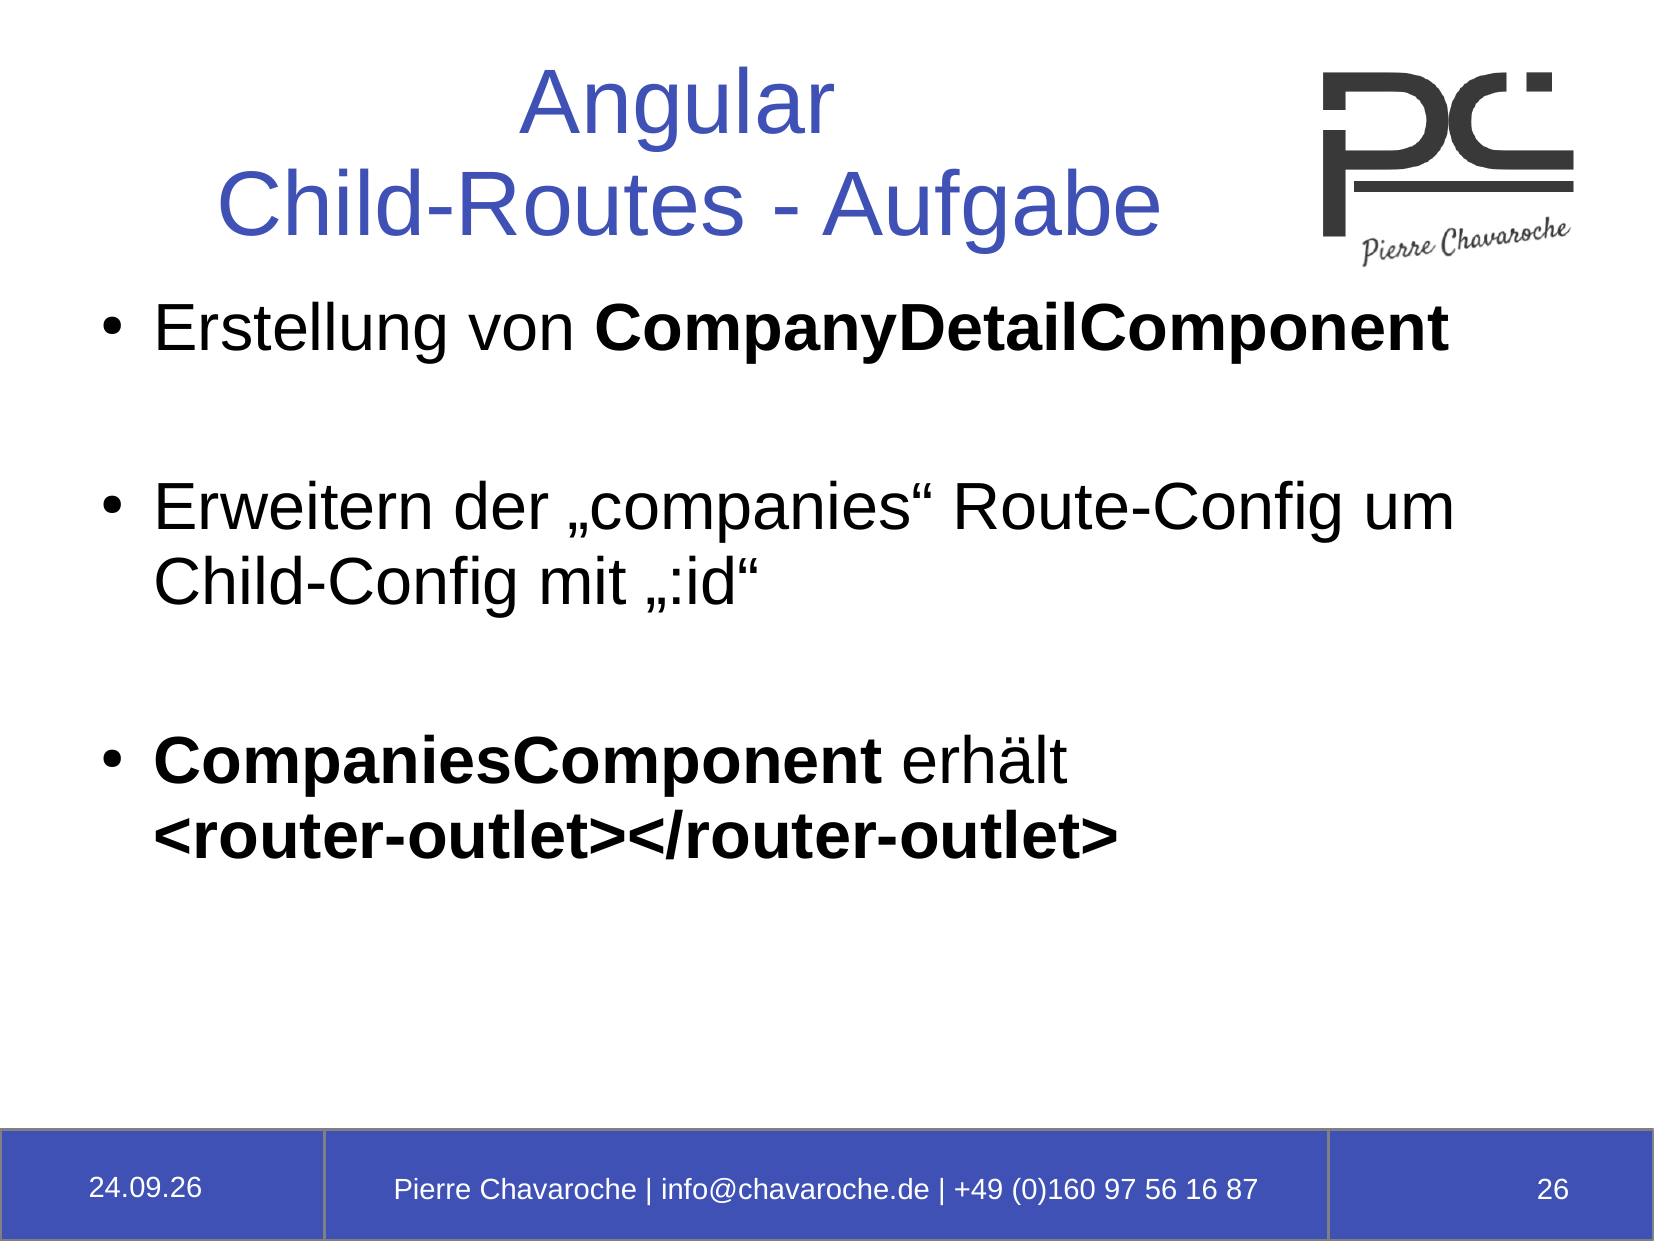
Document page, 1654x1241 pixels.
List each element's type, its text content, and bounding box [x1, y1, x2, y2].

picture [1307, 29, 1589, 311]
list Erstellung von CompanyDetailComponent Erweitern der „companies“ Route-Config um Child-Config mit „:id“ CompaniesComponent erhält <router-outlet></router-outlet> [82, 290, 1571, 1127]
title Angular Child-Routes - Aufgabe [82, 49, 1300, 257]
